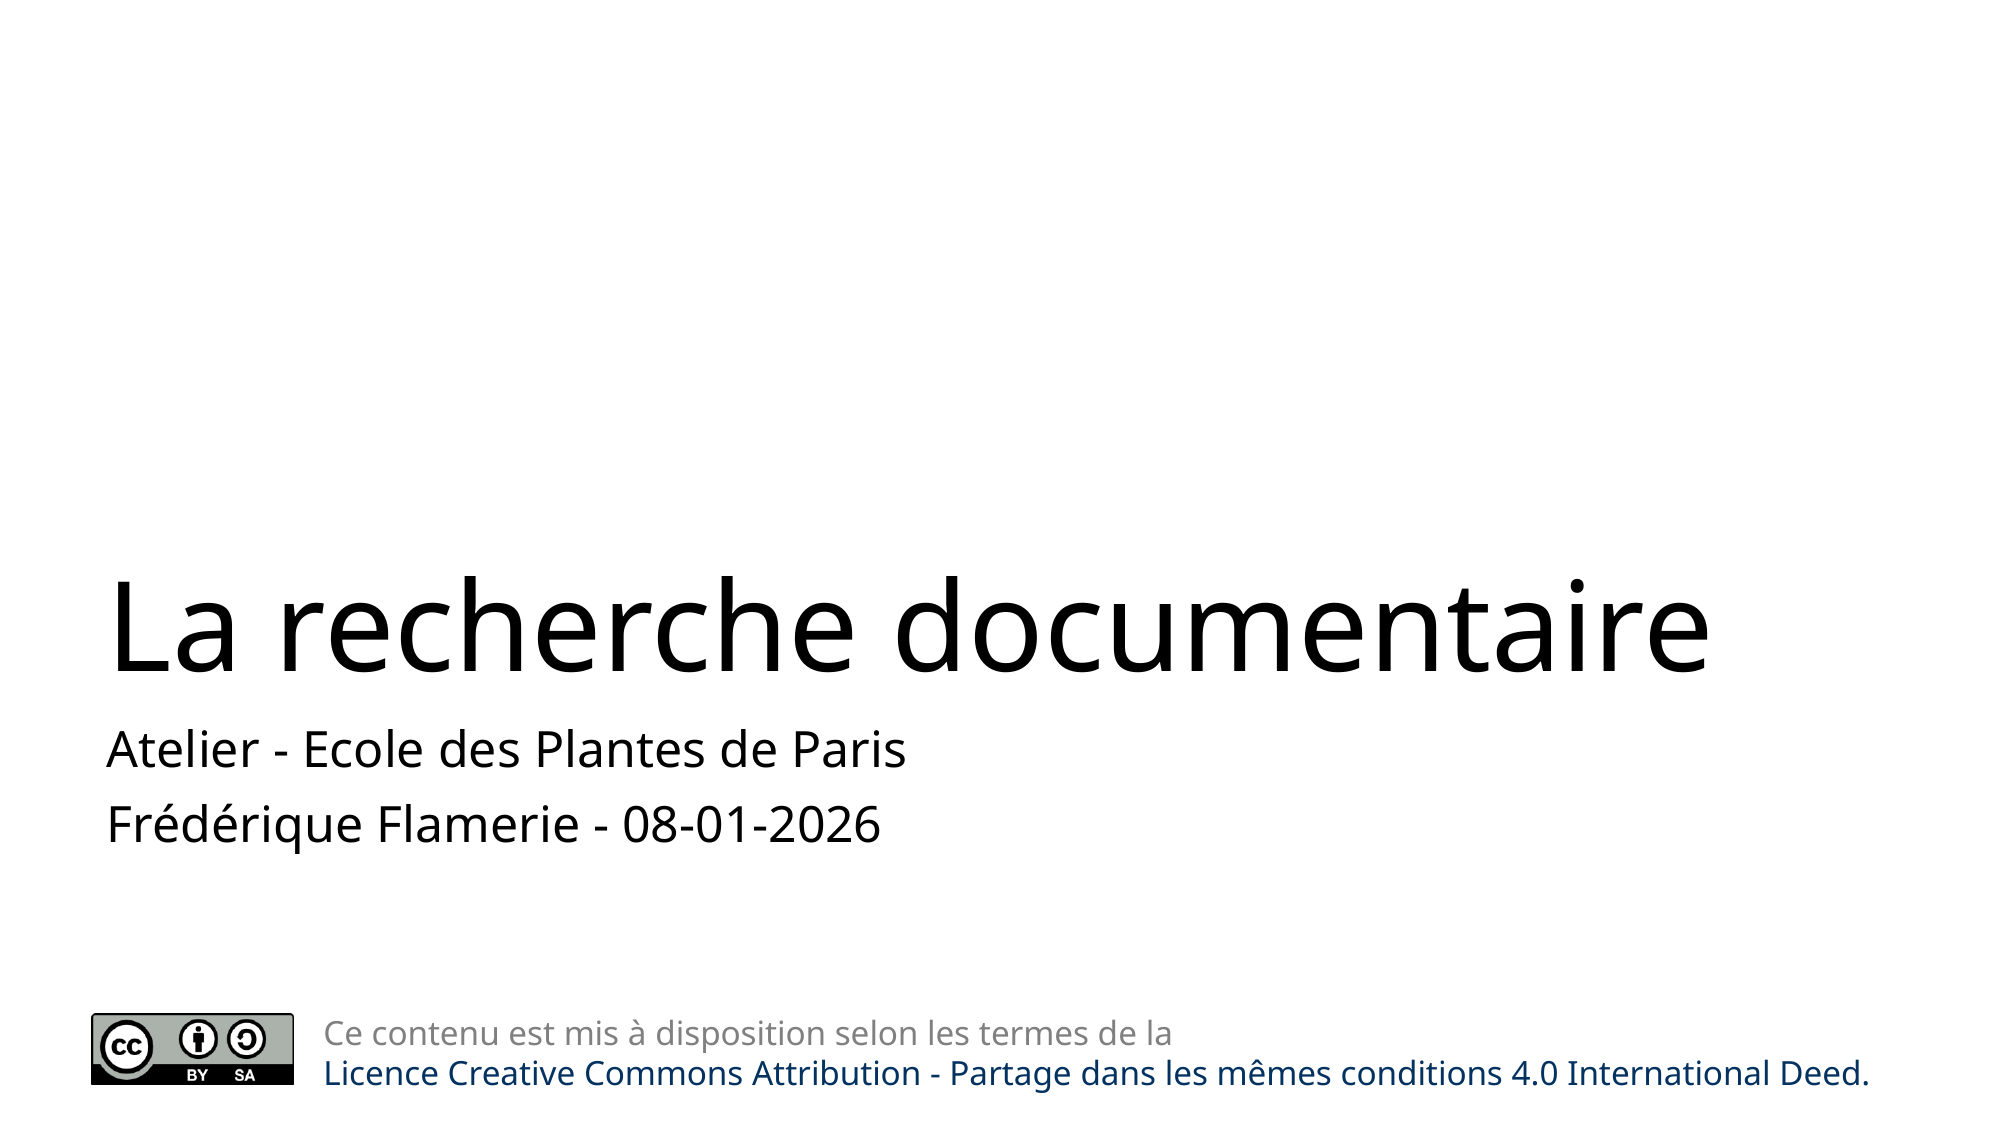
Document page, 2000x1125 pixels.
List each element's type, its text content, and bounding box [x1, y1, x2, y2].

subtitle Atelier - Ecole des Plantes de Paris Frédérique Flamerie - 08-01-2026 [91, 716, 1742, 989]
picture [91, 1013, 294, 1085]
title La recherche documentaire [91, 314, 1750, 707]
text_box Ce contenu est mis à disposition selon les termes de la Licence Creative Commons Attribution - Partage dans les mêmes conditions 4.0 International Deed. [308, 1004, 1890, 1105]
